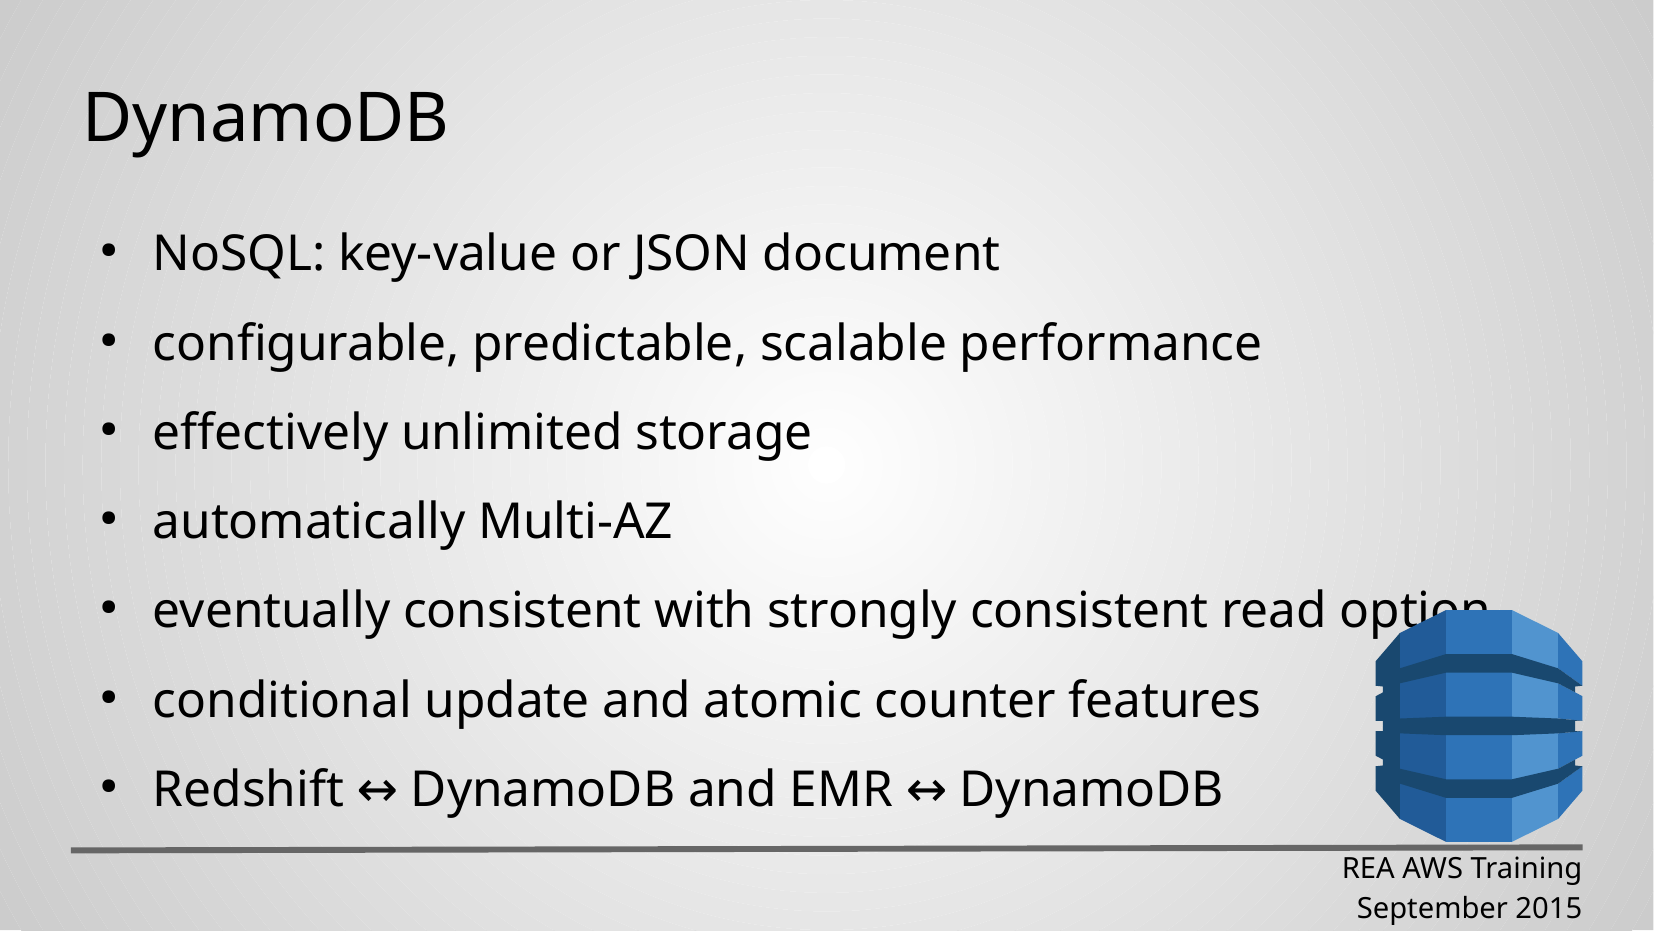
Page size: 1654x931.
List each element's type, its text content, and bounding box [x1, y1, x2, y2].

title DynamoDB [82, 37, 1571, 193]
picture [1370, 607, 1583, 845]
list NoSQL: key-value or JSON document configurable, predictable, scalable performance effectively unlimited storage automatically Multi-AZ eventually consistent with strongly consistent read option conditional update and atomic counter features Redshift ↔ DynamoDB and EMR ↔ DynamoDB [82, 217, 1571, 827]
